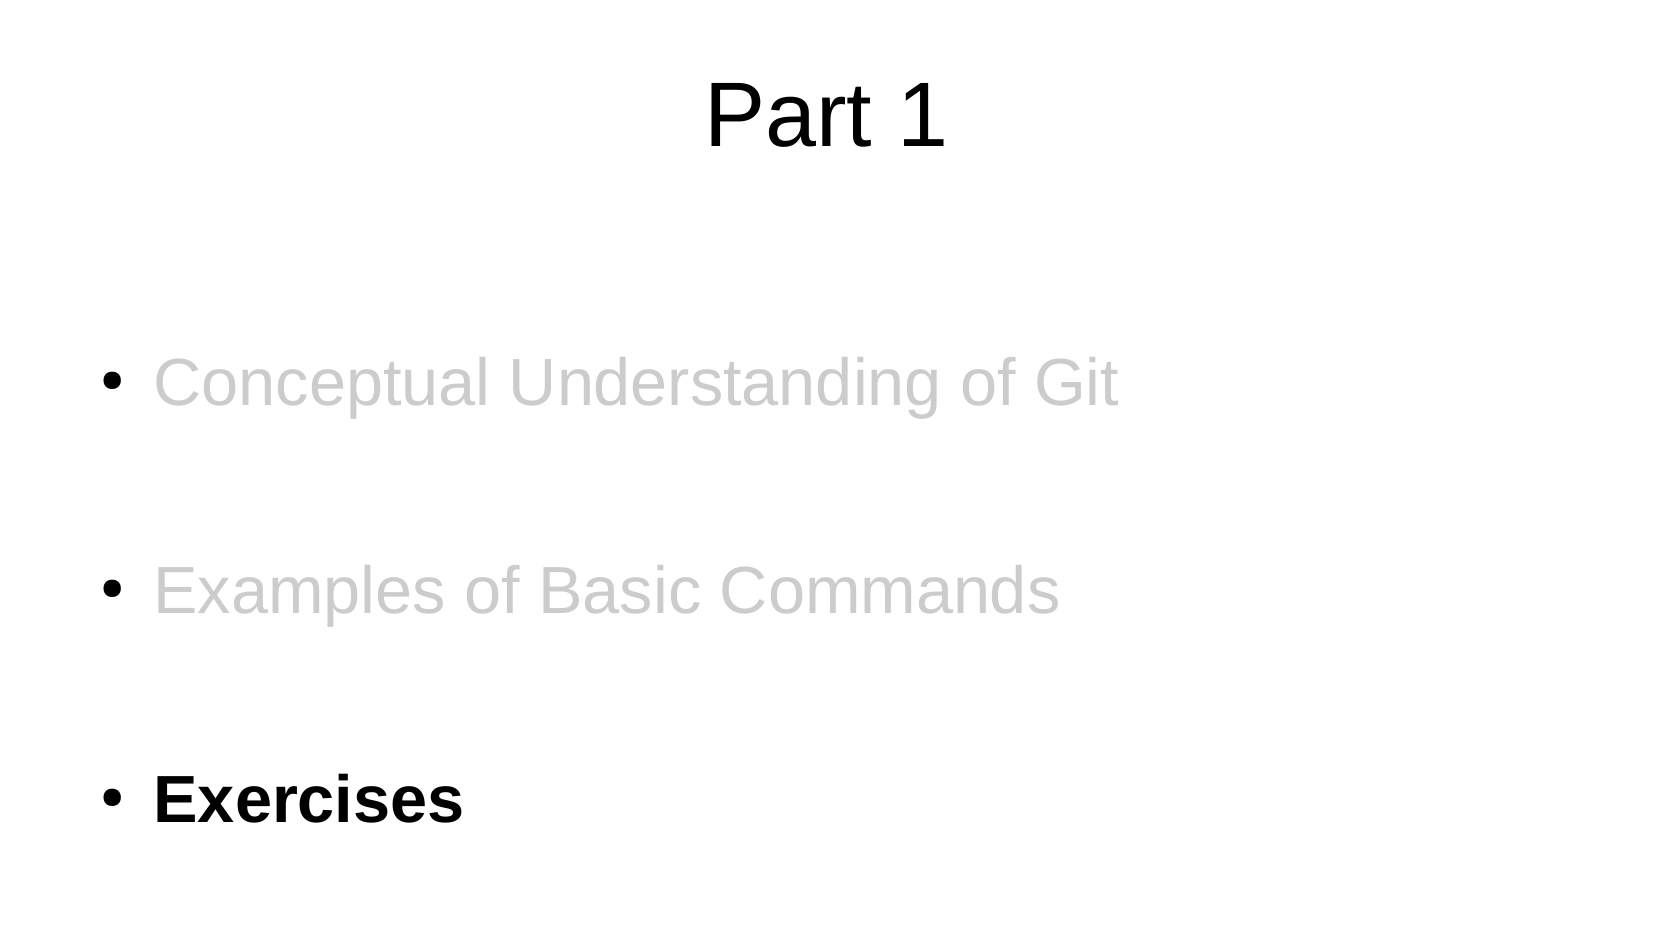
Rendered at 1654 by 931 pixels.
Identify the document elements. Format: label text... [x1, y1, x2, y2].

list Conceptual Understanding of Git Examples of Basic Commands Exercises [82, 240, 1571, 856]
title Part 1 [82, 37, 1571, 193]
